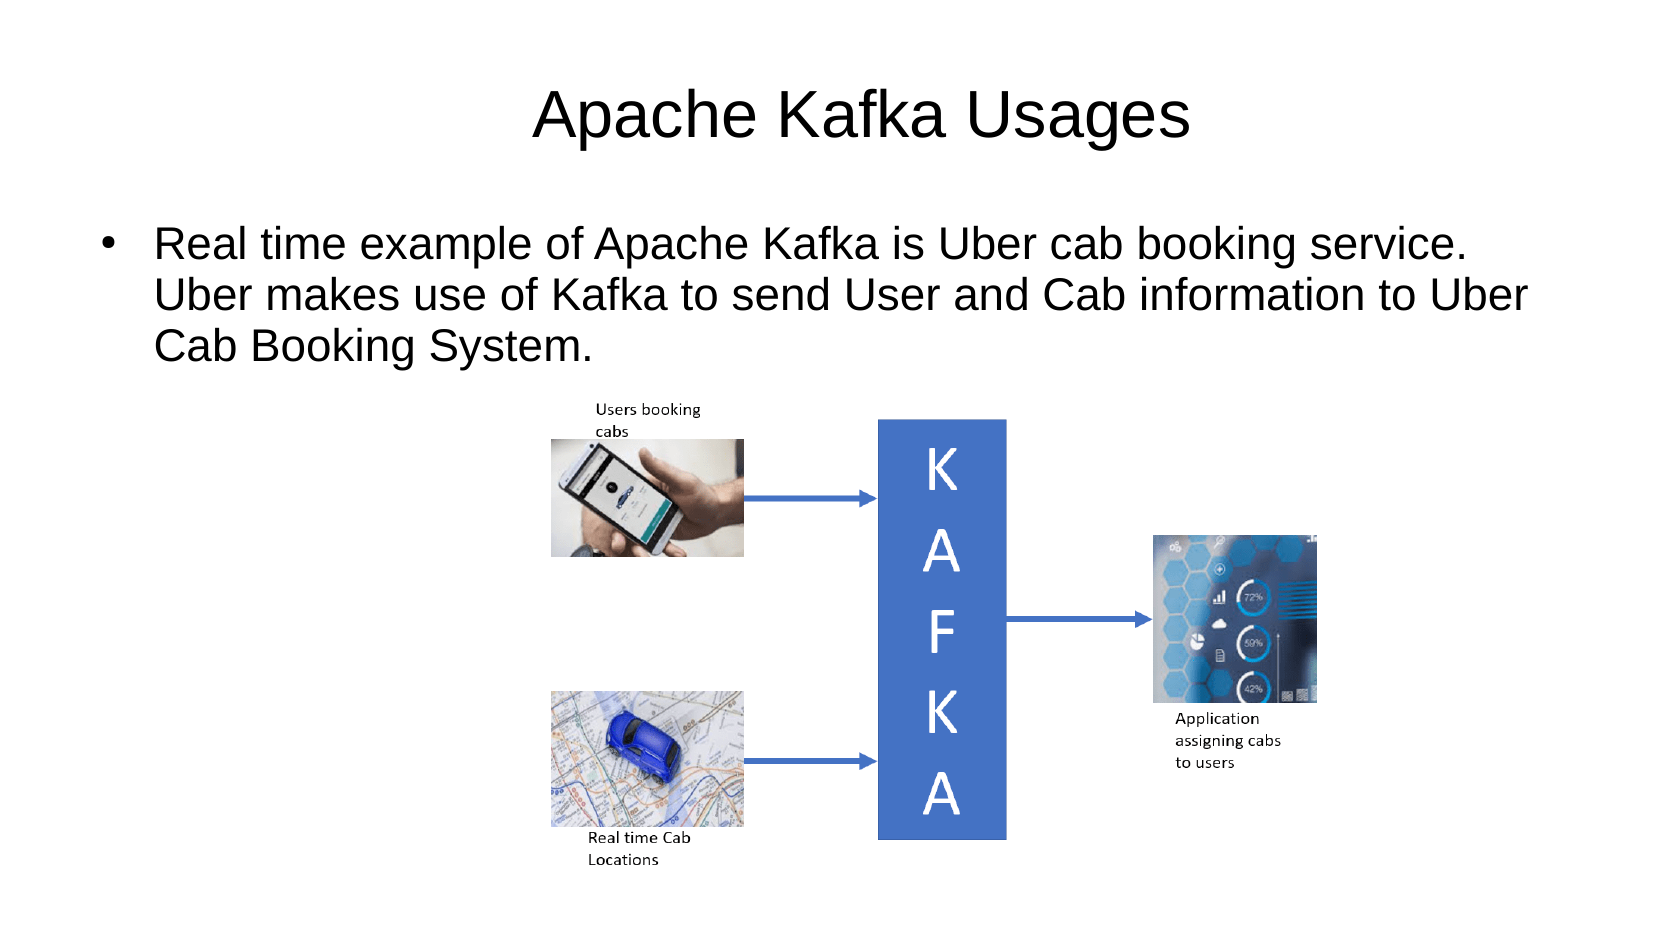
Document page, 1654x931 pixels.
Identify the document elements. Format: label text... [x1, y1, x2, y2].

list Real time example of Apache Kafka is Uber cab booking service. Uber makes use of Kafka to send User and Cab information to Uber Cab Booking System. [82, 217, 1571, 758]
title Apache Kafka Usages [82, 37, 1571, 193]
picture [496, 366, 1323, 875]
